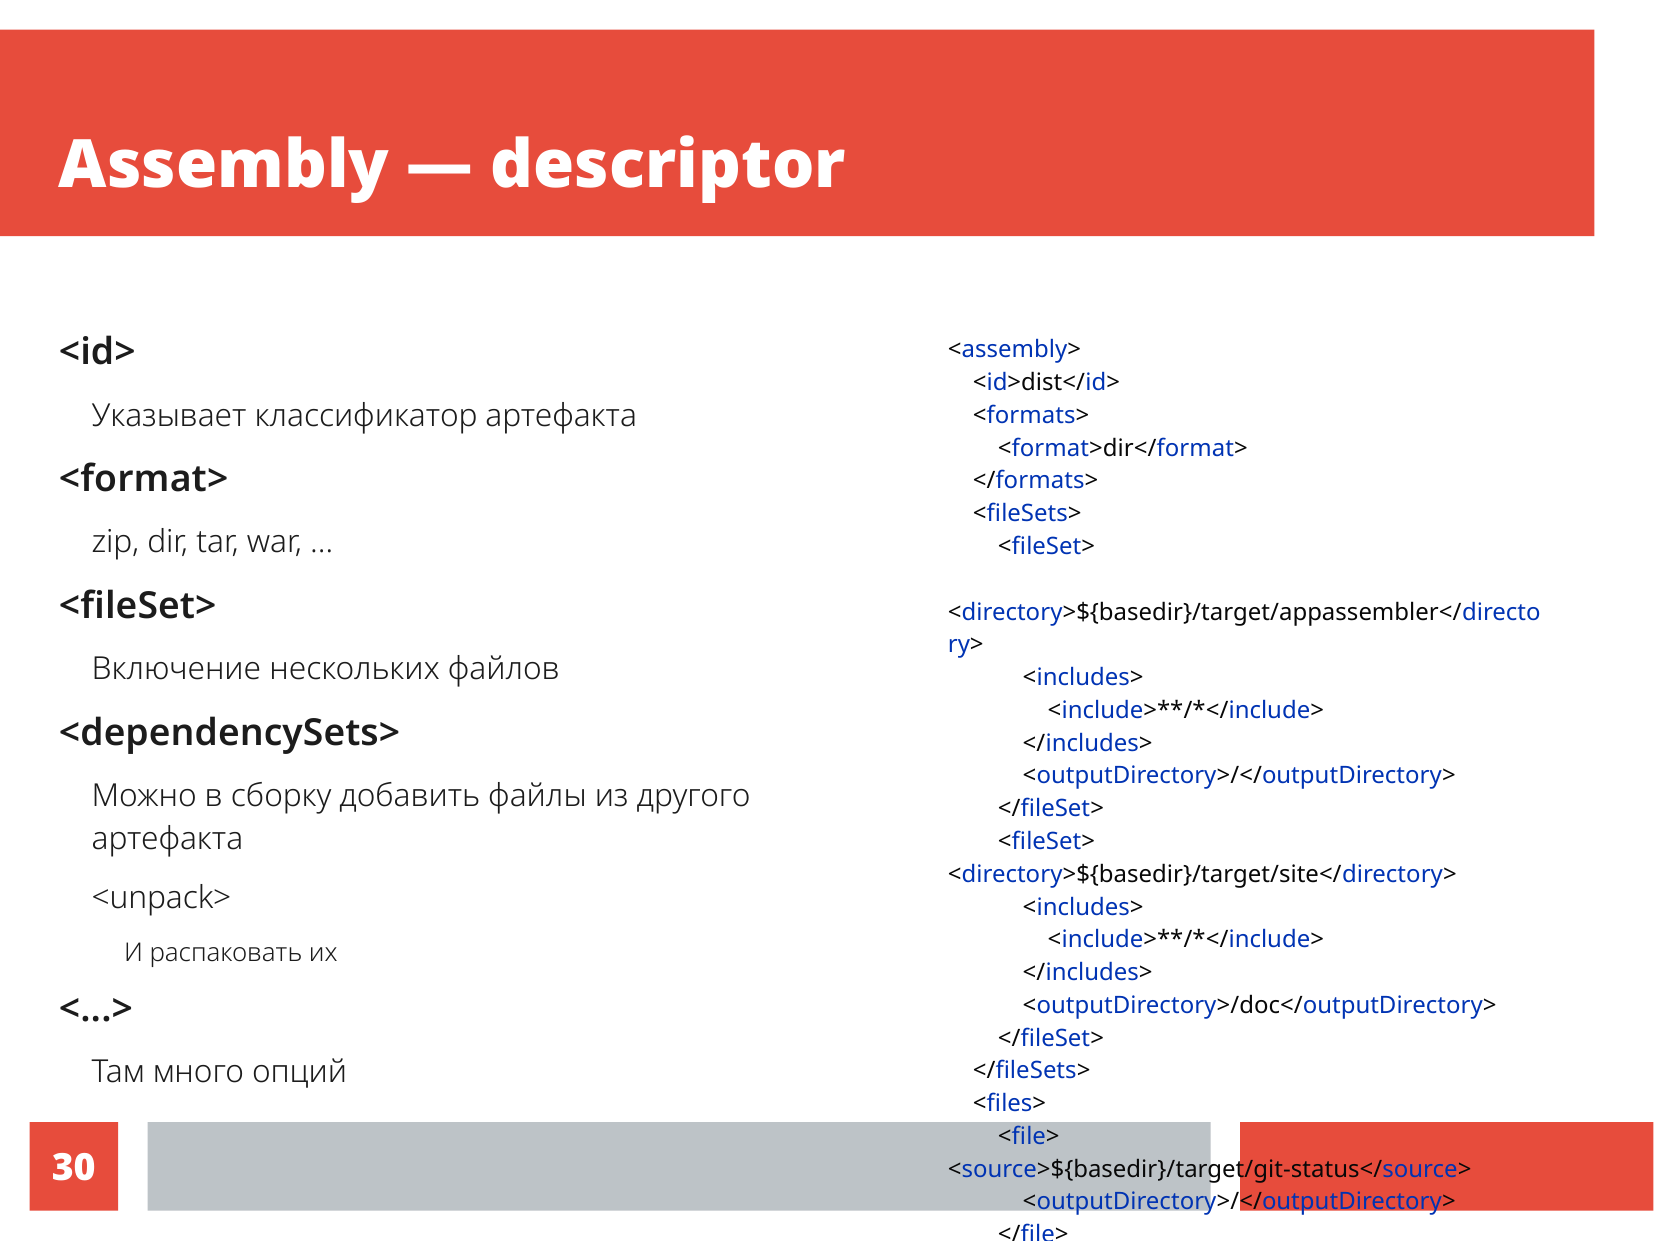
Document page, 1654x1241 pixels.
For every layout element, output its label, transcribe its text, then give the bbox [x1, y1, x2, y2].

list <id> Указывает классификатор артефакта <format> zip, dir, tar, war, … <fileSet> Включение нескольких файлов <dependencySets> Можно в сборку добавить файлы из другого артефакта <unpack> И распаковать их <...> Там много опций [59, 324, 839, 1093]
title Assembly — descriptor [59, 59, 1595, 207]
text_box <assembly> <id>dist</id> <formats> <format>dir</format> </formats> <fileSets> <fileSet> <directory>${basedir}/target/appassembler</directory> <includes> <include>**/*</include> </includes> <outputDirectory>/</outputDirectory> </fileSet> <fileSet> <directory>${basedir}/target/site</directory> <includes> <include>**/*</include> </includes> <outputDirectory>/doc</outputDirectory> </fileSet> </fileSets> <files> <file> <source>${basedir}/target/git-status</source> <outputDirectory>/</outputDirectory> </file> </files> </assembly> [933, 324, 1565, 1132]
